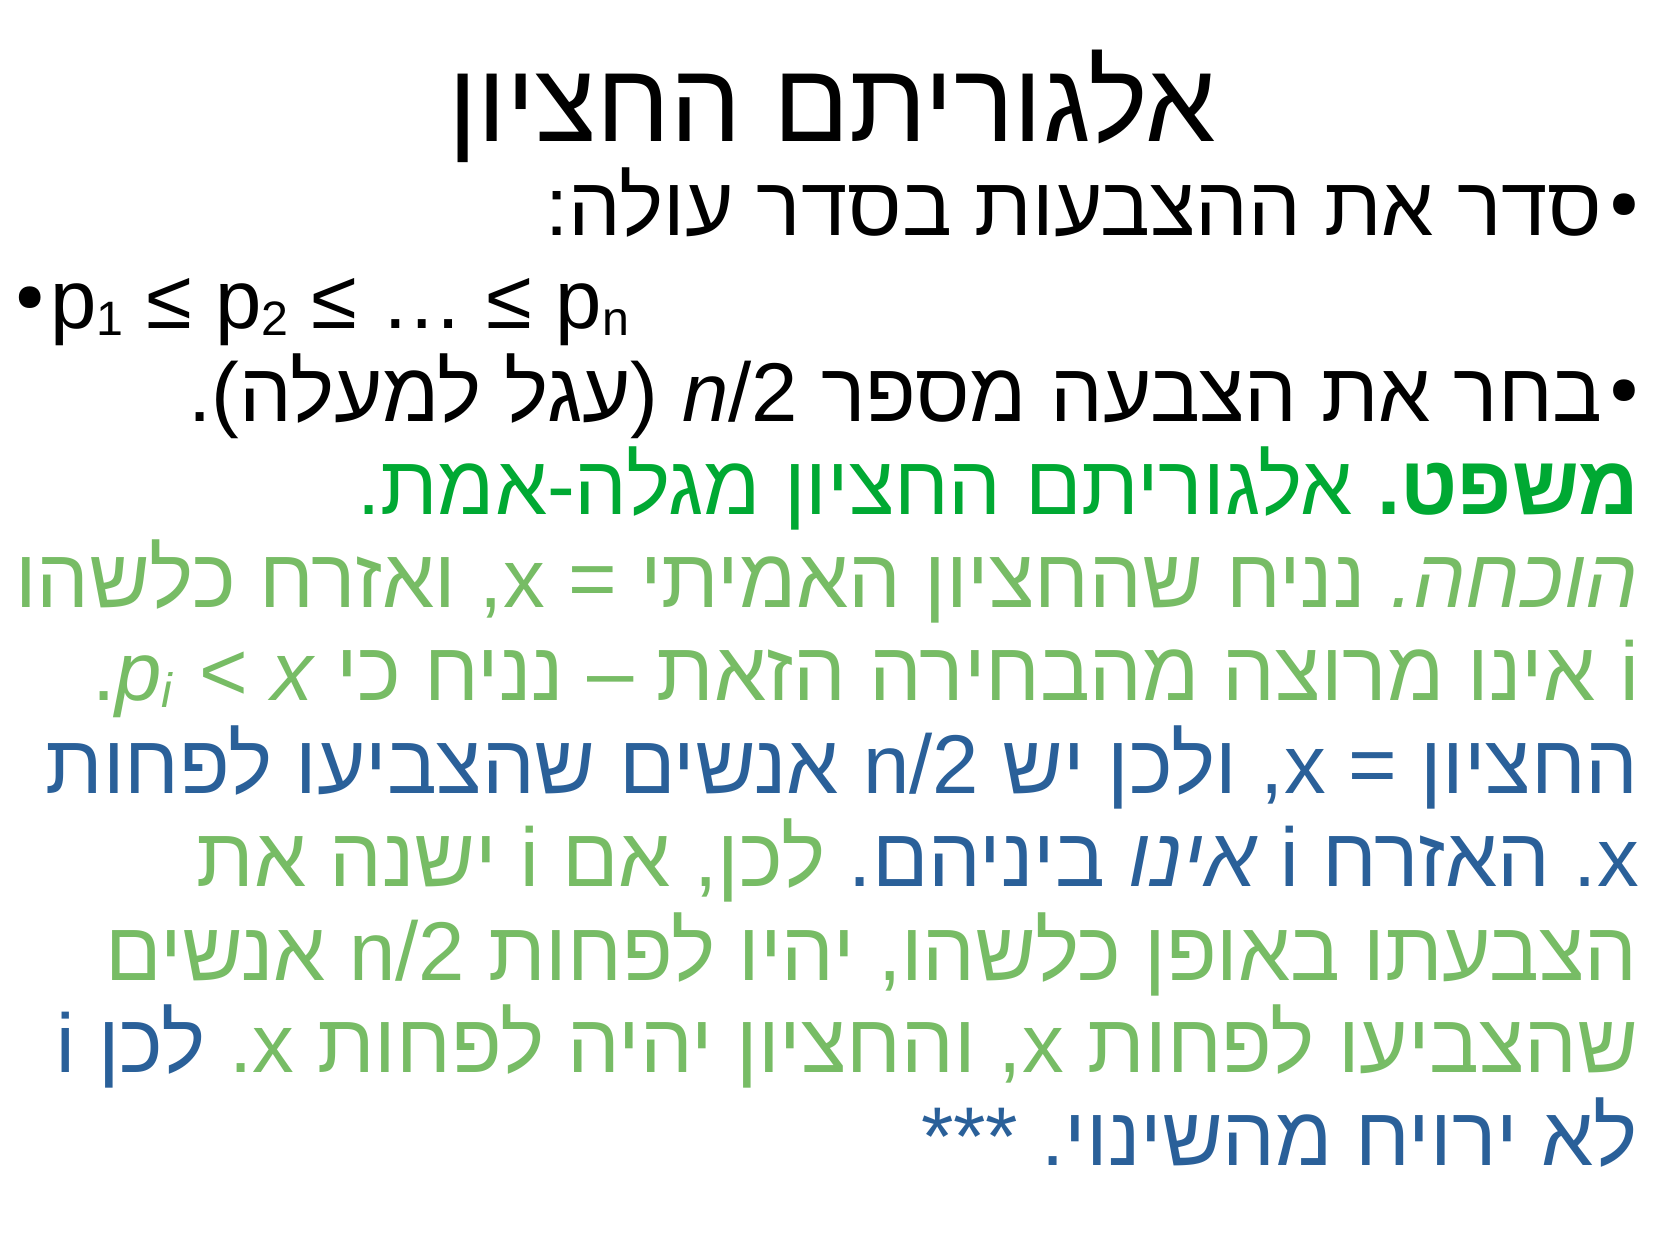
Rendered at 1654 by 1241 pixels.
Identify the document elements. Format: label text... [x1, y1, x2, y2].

text_box סדר את ההצבעות בסדר עולה: p1 ≤ p2 ≤ … ≤ pn בחר את הצבעה מספר n/2 (עגל למעלה). משפט. אלגוריתם החציון מגלה-אמת. הוכחה. נניח שהחציון האמיתי = x, ואזרח כלשהו i אינו מרוצה מהבחירה הזאת – נניח כי pi < x. החציון = x, ולכן יש n/2 אנשים שהצביעו לפחות x. האזרח i אינו ביניהם. לכן, אם i ישנה את הצבעתו באופן כלשהו, יהיו לפחות n/2 אנשים שהצביעו לפחות x, והחציון יהיה לפחות x. לכן i לא ירויח מהשינוי. *** [0, 153, 1654, 1241]
title אלגוריתם החציון [45, 0, 1621, 153]
